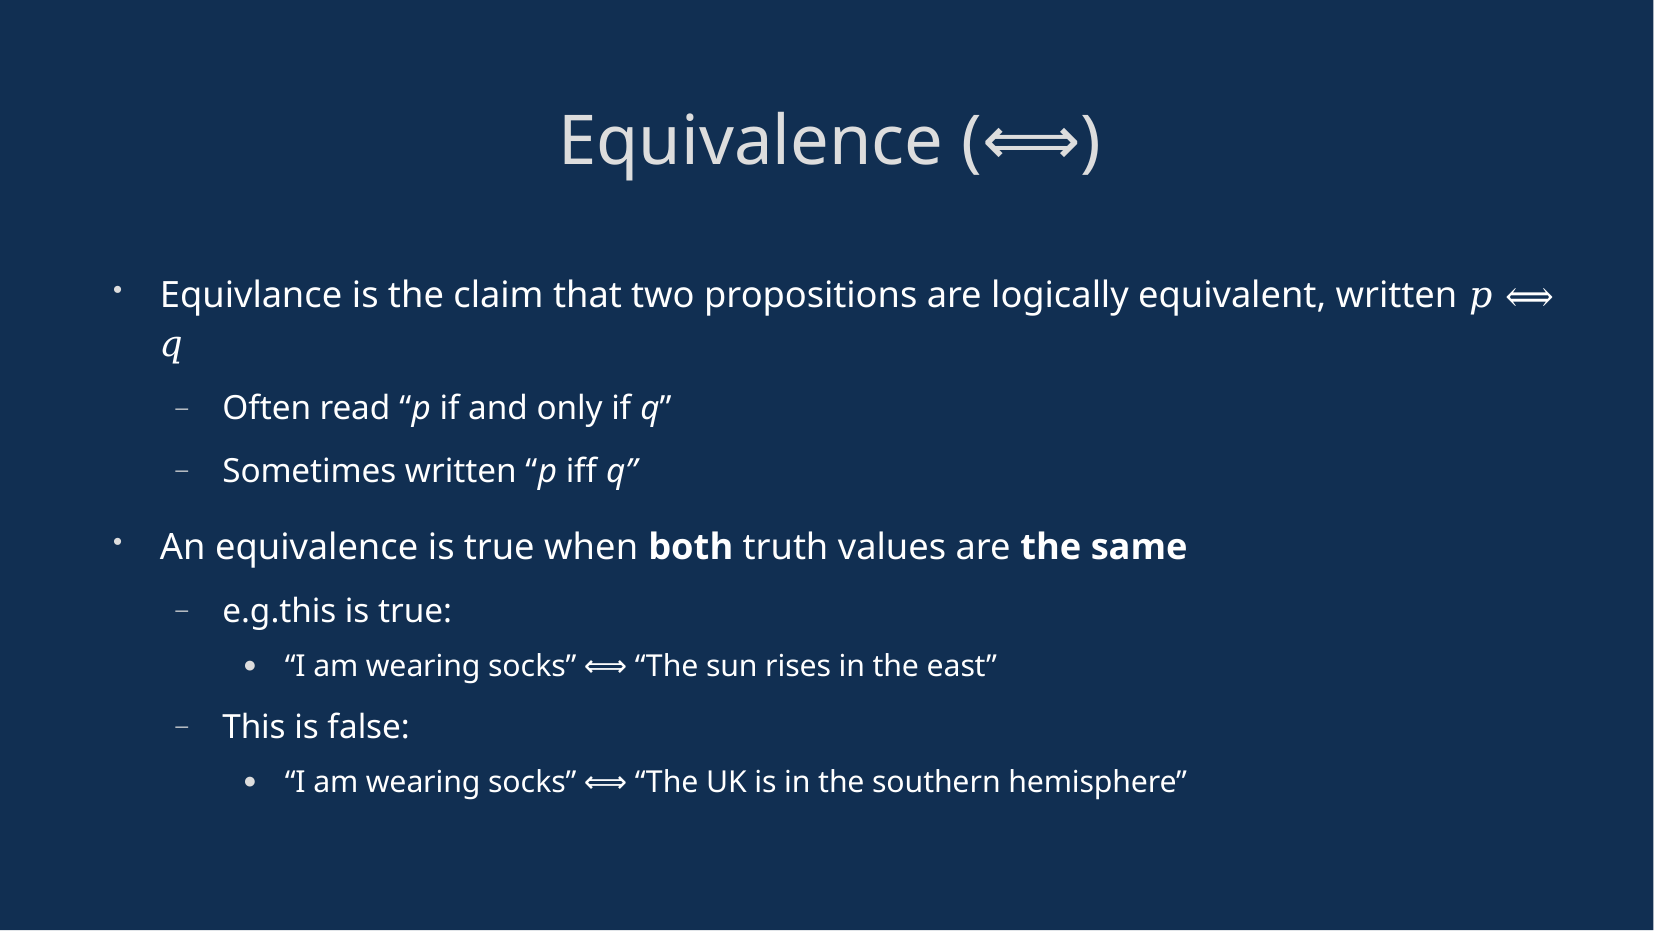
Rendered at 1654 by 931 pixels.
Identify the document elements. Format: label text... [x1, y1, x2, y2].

title Equivalence (⟺) [97, 96, 1563, 180]
list Equivlance is the claim that two propositions are logically equivalent, written 𝑝 ⟺ 𝑞 Often read “p if and only if q” Sometimes written “p iff q” An equivalence is true when both truth values are the same e.g.this is true: “I am wearing socks” ⟺ “The sun rises in the east” This is false: “I am wearing socks” ⟺ “The UK is in the southern hemisphere” [97, 268, 1563, 806]
